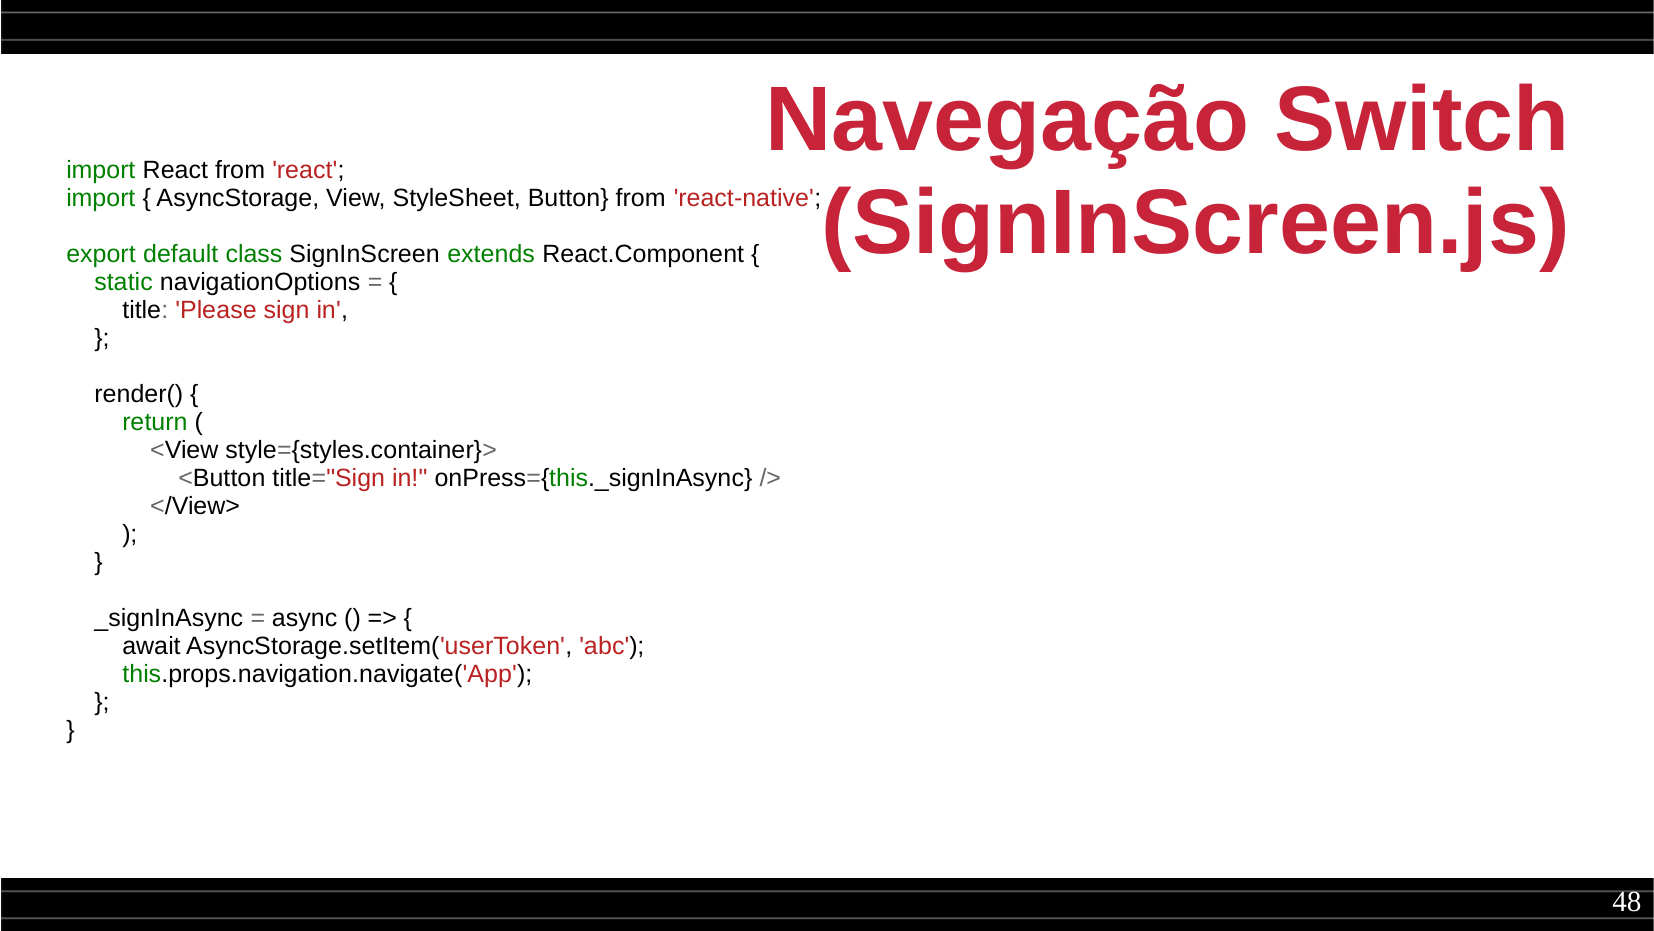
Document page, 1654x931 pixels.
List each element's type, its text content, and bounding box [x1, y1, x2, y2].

title Navegação Switch (SignInScreen.js) [82, 67, 1571, 273]
picture [1, 0, 1654, 54]
text_box import React from 'react'; import { AsyncStorage, View, StyleSheet, Button} from 'react-native'; export default class SignInScreen extends React.Component { static navigationOptions = { title: 'Please sign in', }; render() { return ( <View style={styles.container}> <Button title="Sign in!" onPress={this._signInAsync} /> </View> ); } _signInAsync = async () => { await AsyncStorage.setItem('userToken', 'abc'); this.props.navigation.navigate('App'); }; } [51, 148, 1270, 752]
picture [1, 878, 1654, 931]
